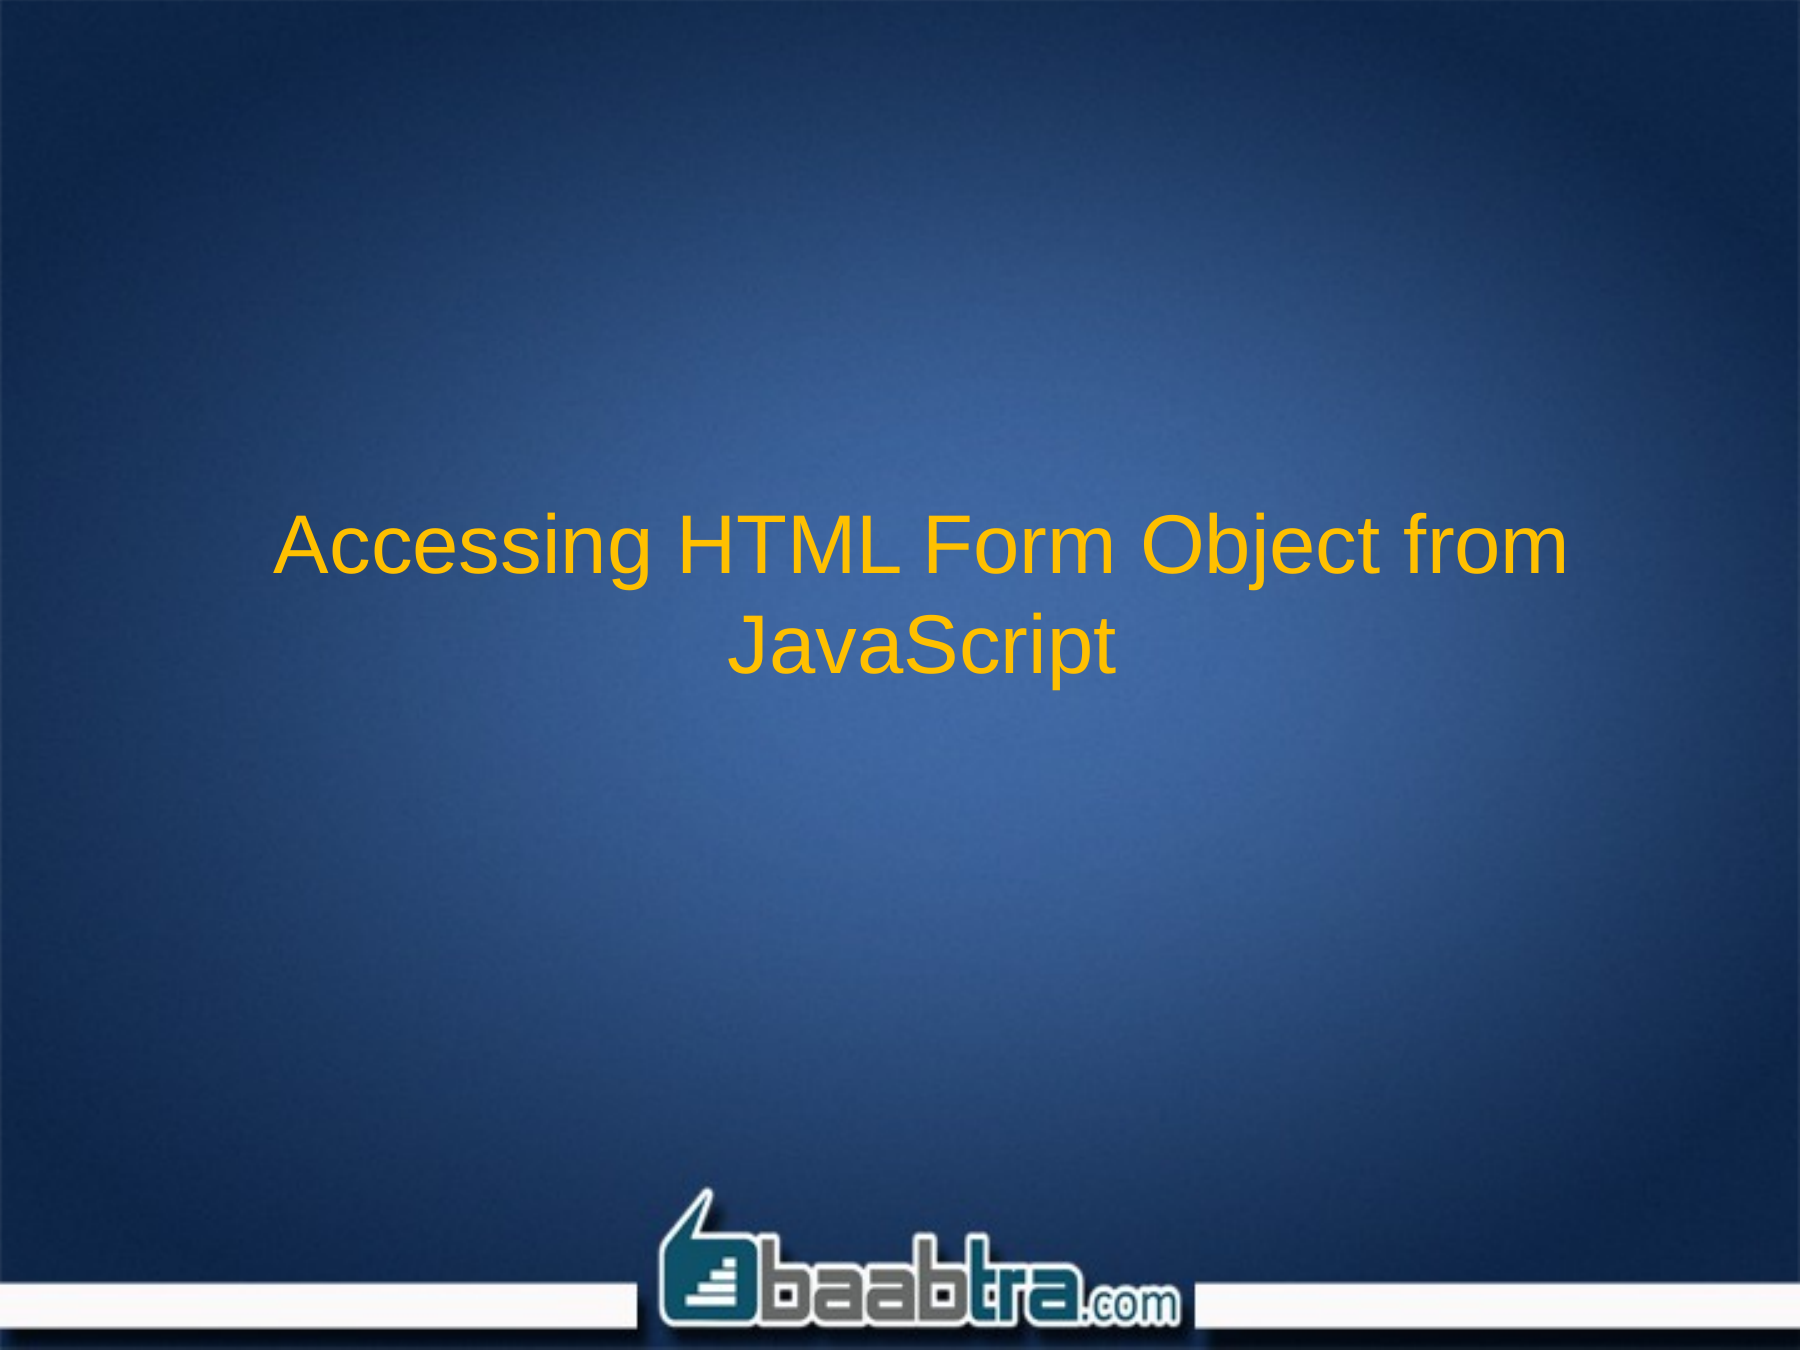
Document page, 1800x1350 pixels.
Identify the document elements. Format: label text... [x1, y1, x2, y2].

picture [0, 0, 1800, 1350]
title Accessing HTML Form Object from JavaScript [112, 478, 1733, 704]
